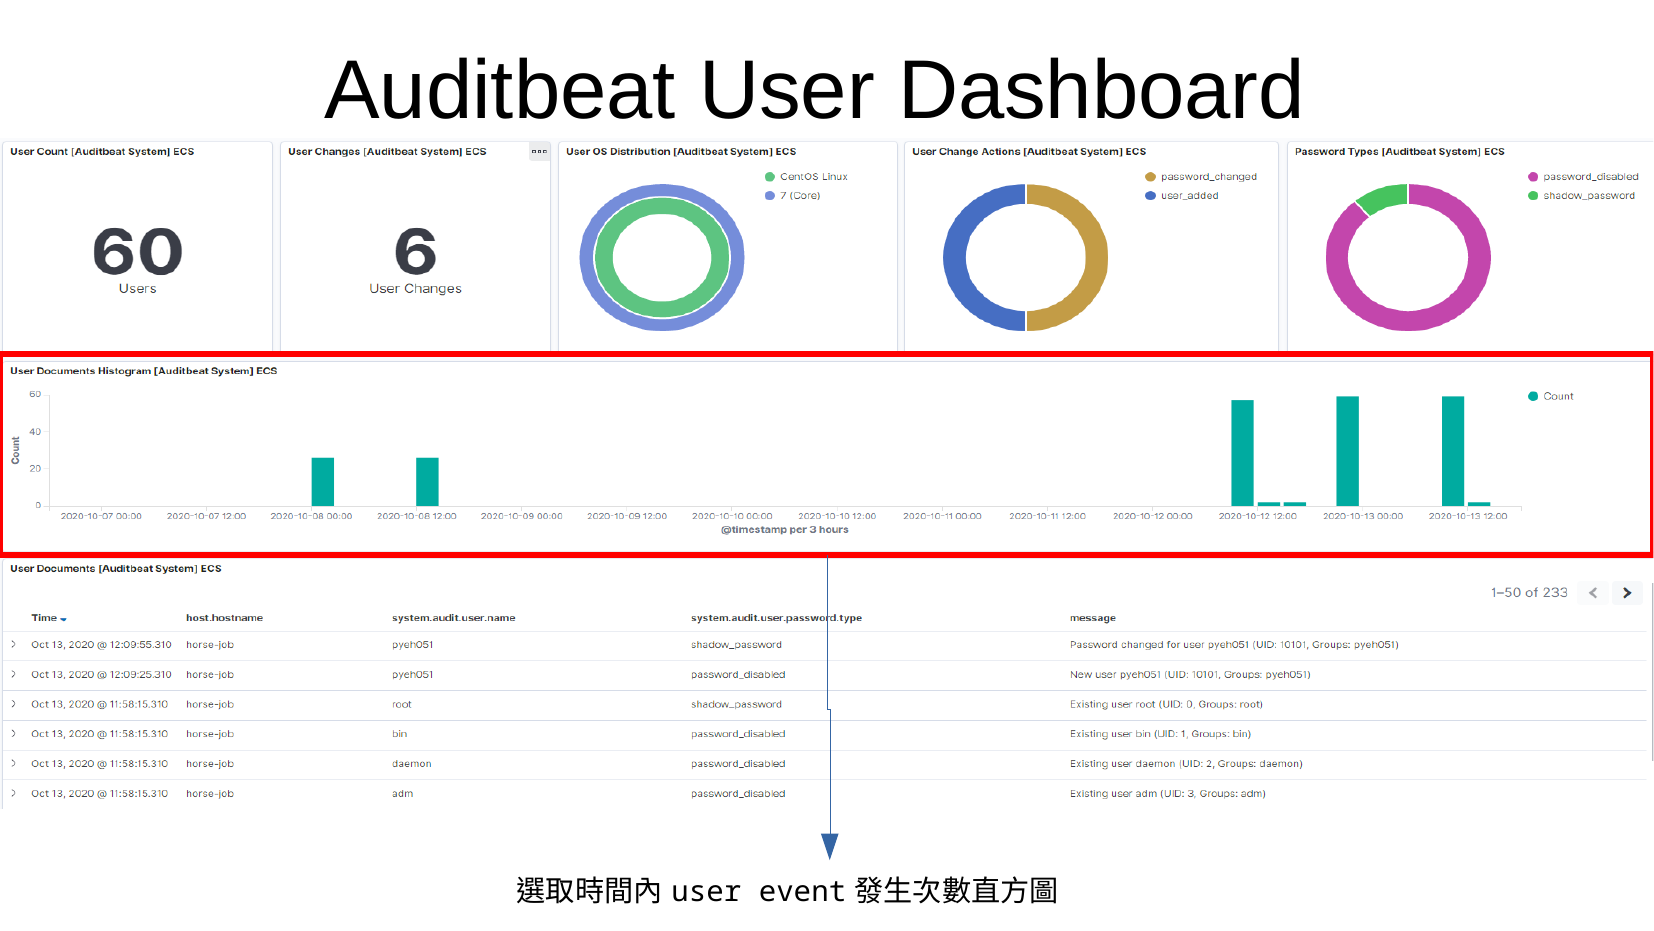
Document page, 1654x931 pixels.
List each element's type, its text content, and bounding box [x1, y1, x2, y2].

picture [828, 558, 1654, 810]
picture [0, 558, 830, 810]
picture [3, 357, 1650, 552]
text_box Auditbeat User Dashboard [47, 35, 1607, 138]
text_box 選取時間內user event發生次數直方圖 [501, 860, 1158, 910]
picture [0, 138, 1654, 351]
